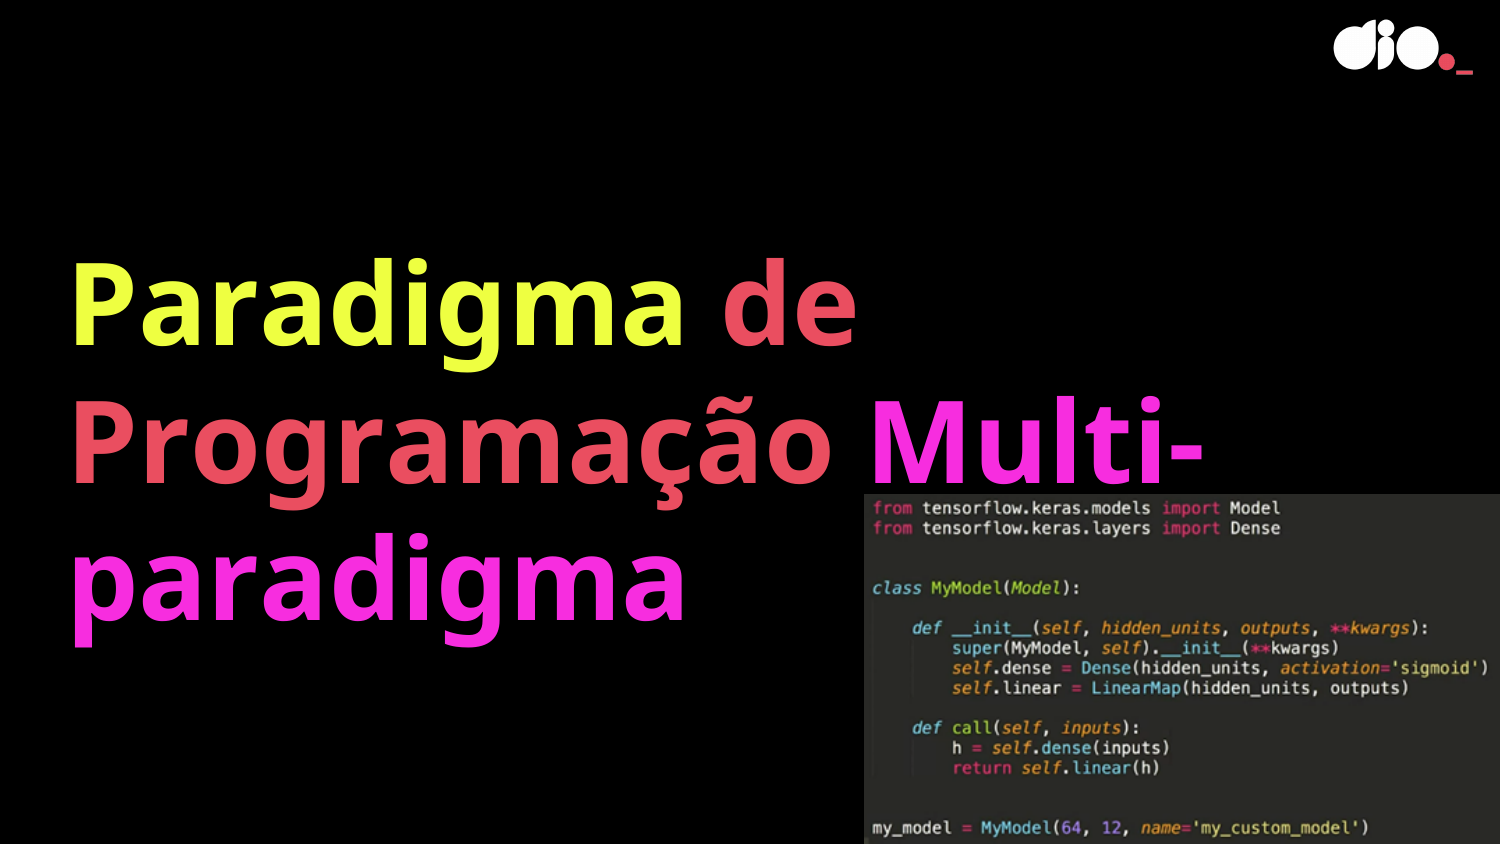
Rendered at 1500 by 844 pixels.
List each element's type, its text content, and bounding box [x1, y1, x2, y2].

picture [864, 495, 1500, 844]
text_box [0, 0, 1500, 844]
picture [1333, 19, 1473, 75]
text_box Paradigma de Programação Multi-paradigma [51, 216, 1270, 366]
